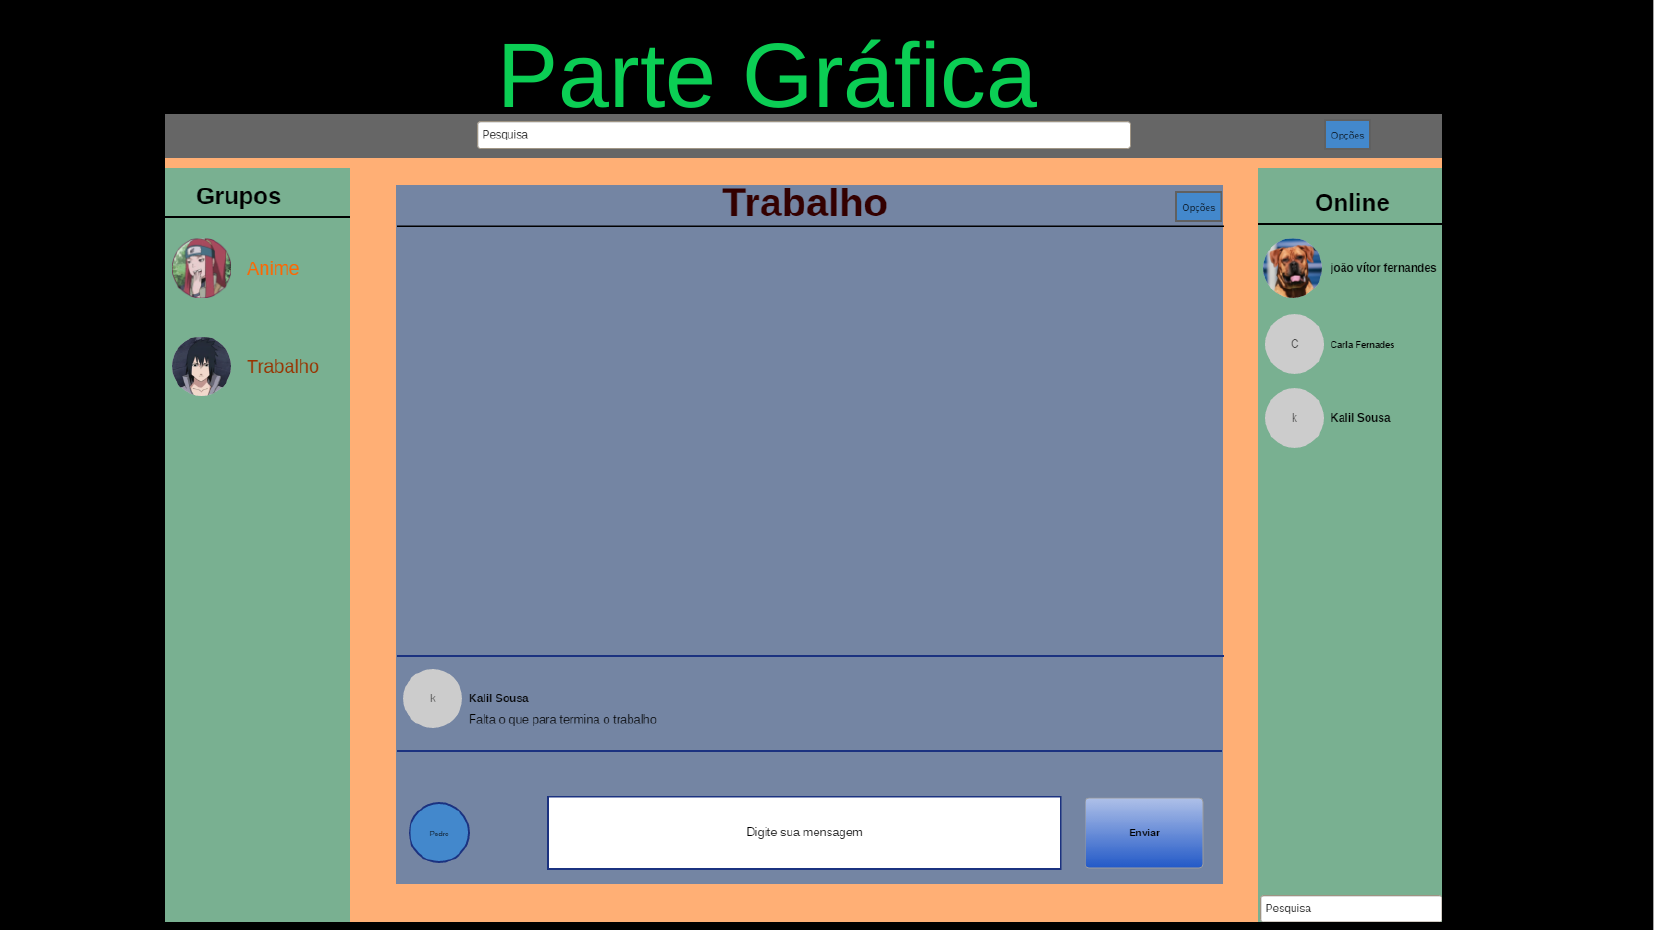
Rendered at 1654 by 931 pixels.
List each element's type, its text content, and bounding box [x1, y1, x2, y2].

title Parte Gráfica [23, 0, 1512, 154]
picture [165, 114, 1442, 922]
